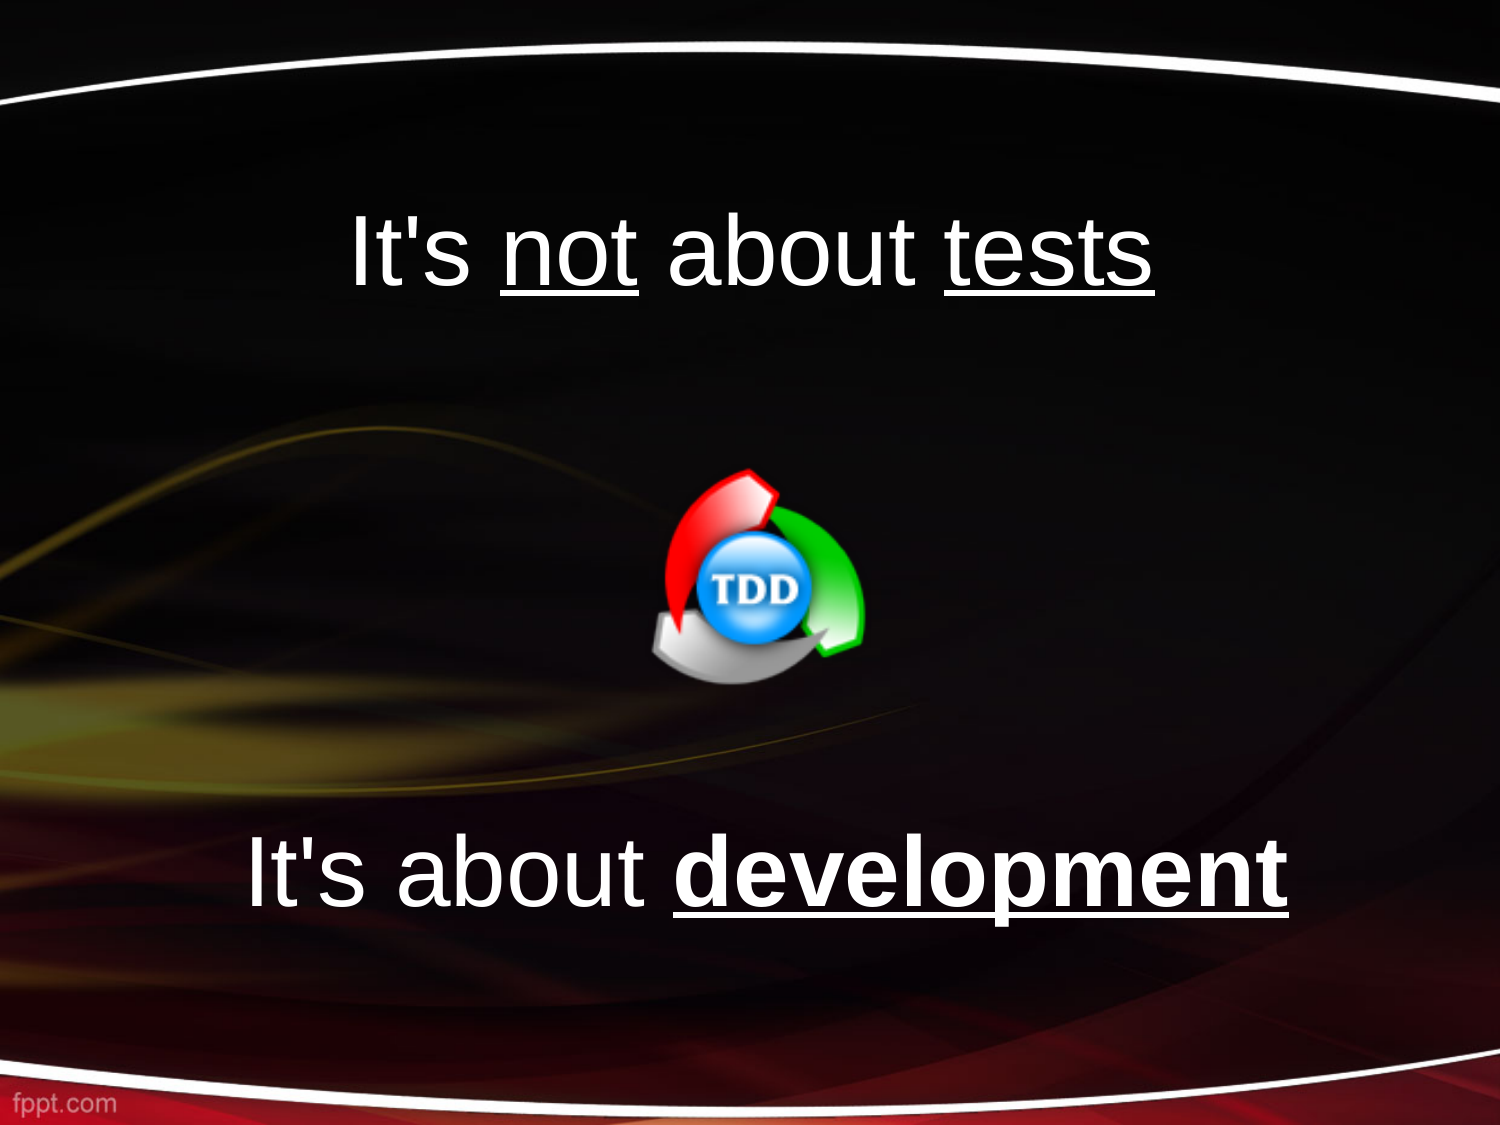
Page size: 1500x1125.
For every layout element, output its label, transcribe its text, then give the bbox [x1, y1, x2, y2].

picture [0, 0, 1500, 1125]
list It's about development [79, 671, 1396, 1062]
list It's not about tests [65, 70, 1382, 421]
